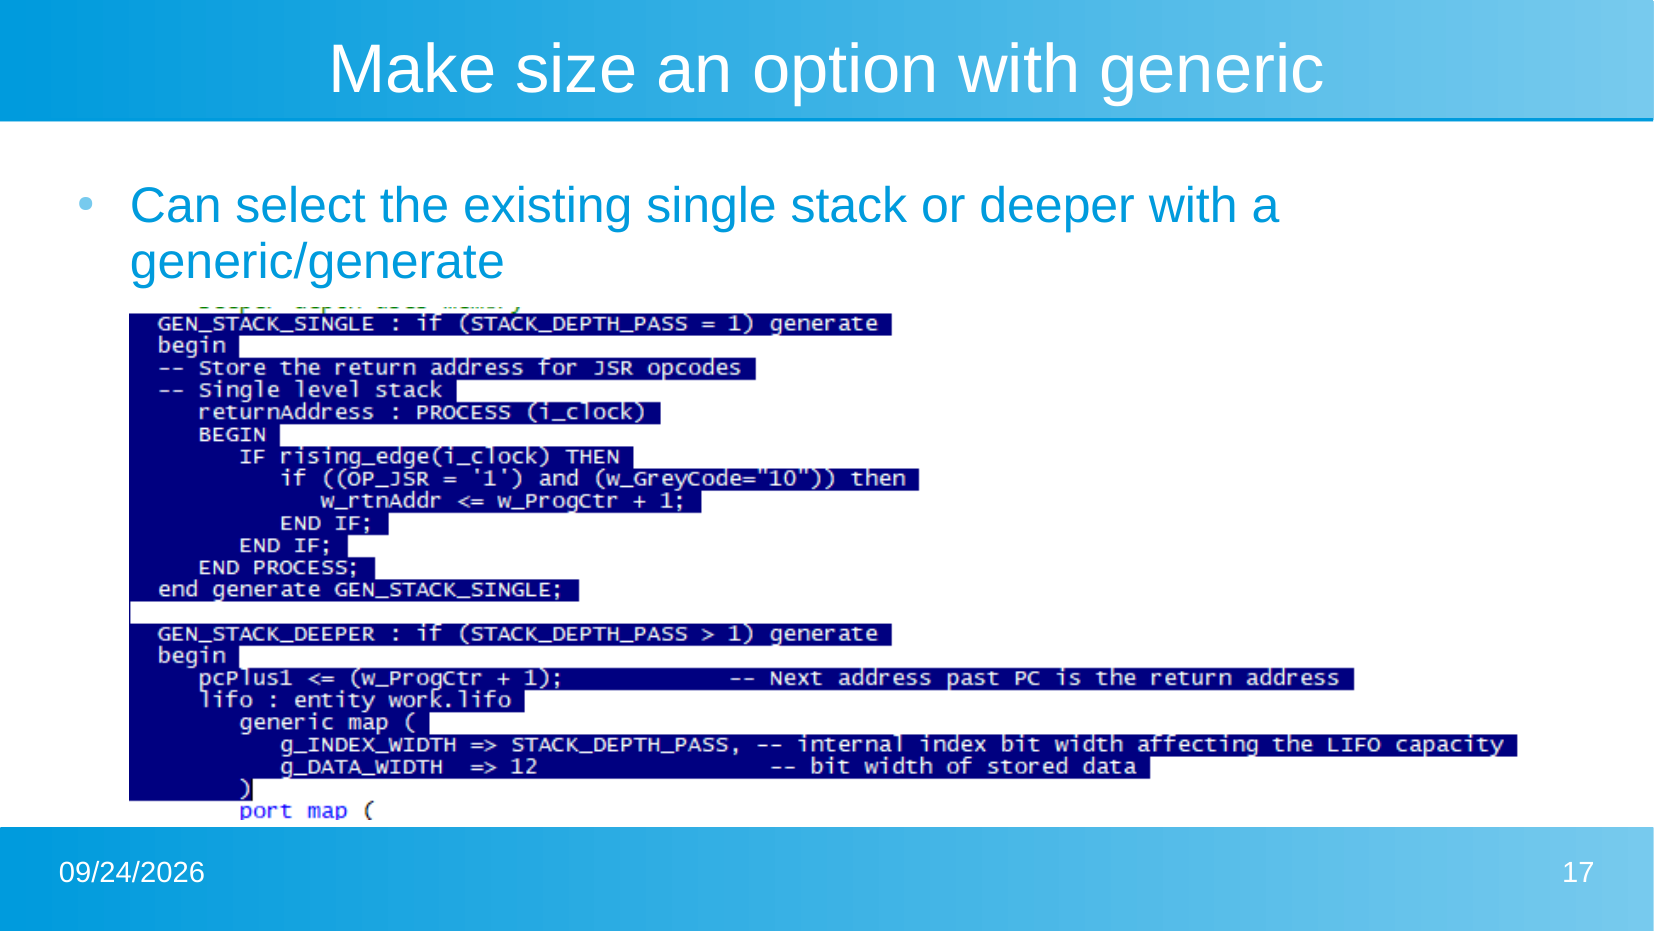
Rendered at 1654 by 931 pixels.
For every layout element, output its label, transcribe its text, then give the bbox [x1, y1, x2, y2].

title Make size an option with generic [59, 29, 1595, 108]
picture [129, 307, 1538, 820]
list Can select the existing single stack or deeper with a generic/generate [59, 177, 1595, 338]
